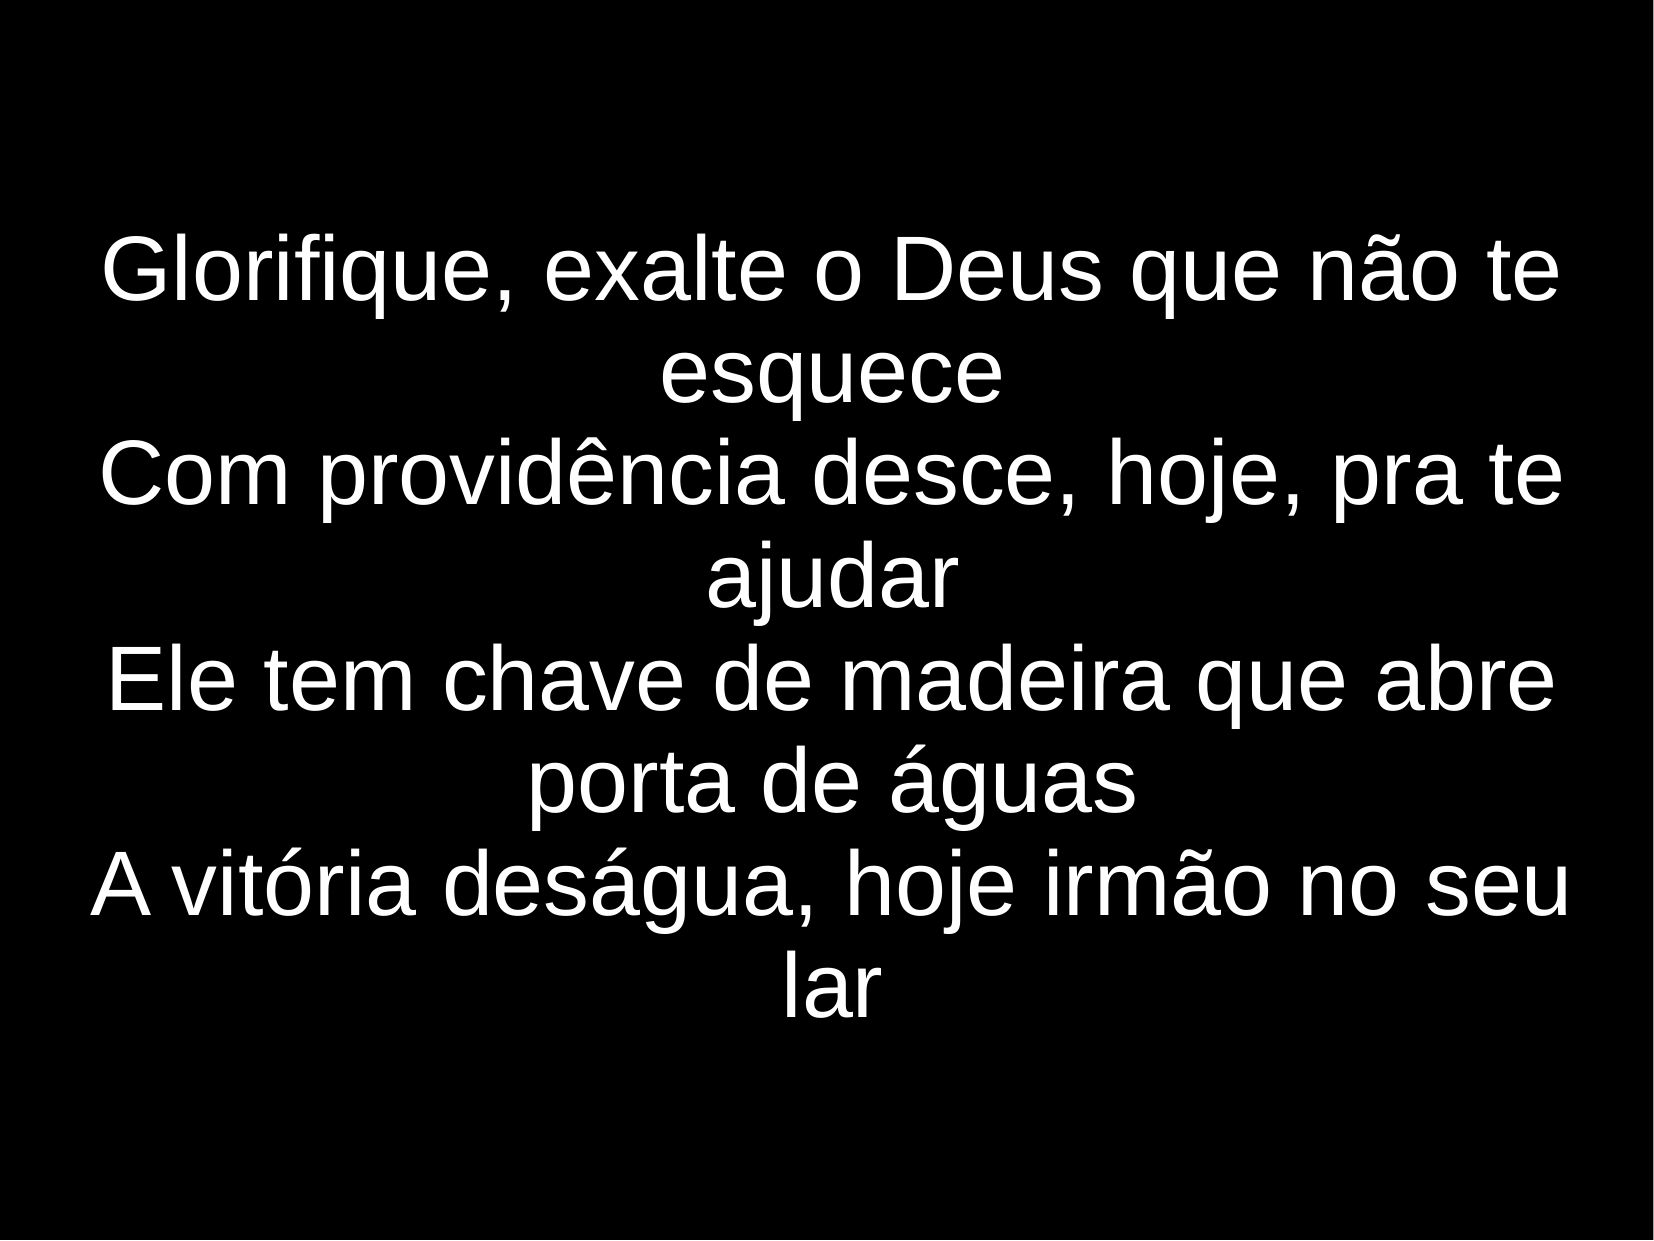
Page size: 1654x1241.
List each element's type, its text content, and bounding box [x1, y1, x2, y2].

subtitle Glorifique, exalte o Deus que não te esquece Com providência desce, hoje, pra te ajudar Ele tem chave de madeira que abre porta de águas A vitória deságua, hoje irmão no seu lar [35, 49, 1630, 1205]
